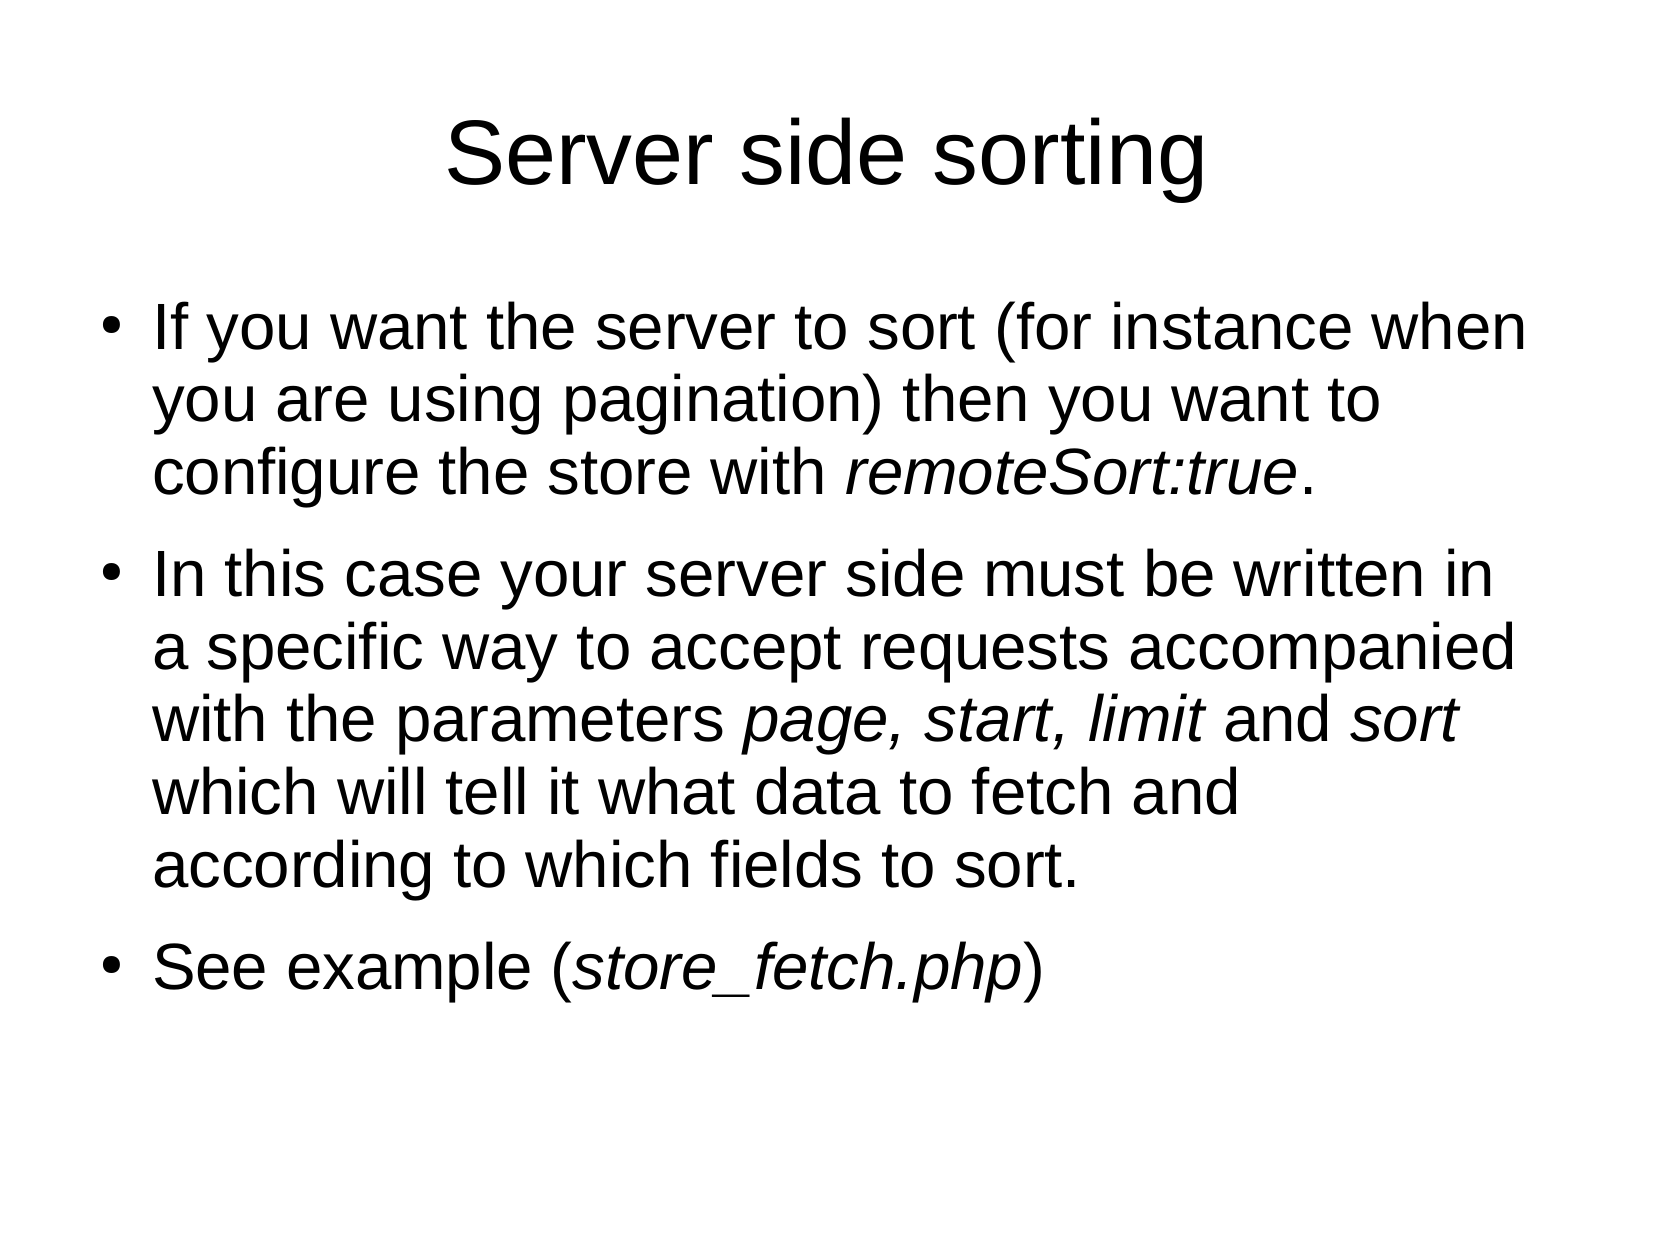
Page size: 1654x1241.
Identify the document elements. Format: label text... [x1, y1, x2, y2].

list If you want the server to sort (for instance when you are using pagination) then you want to configure the store with remoteSort:true. In this case your server side must be written in a specific way to accept requests accompanied with the parameters page, start, limit and sort which will tell it what data to fetch and according to which fields to sort. See example (store_fetch.php) [82, 290, 1538, 1010]
title Server side sorting [82, 49, 1571, 257]
